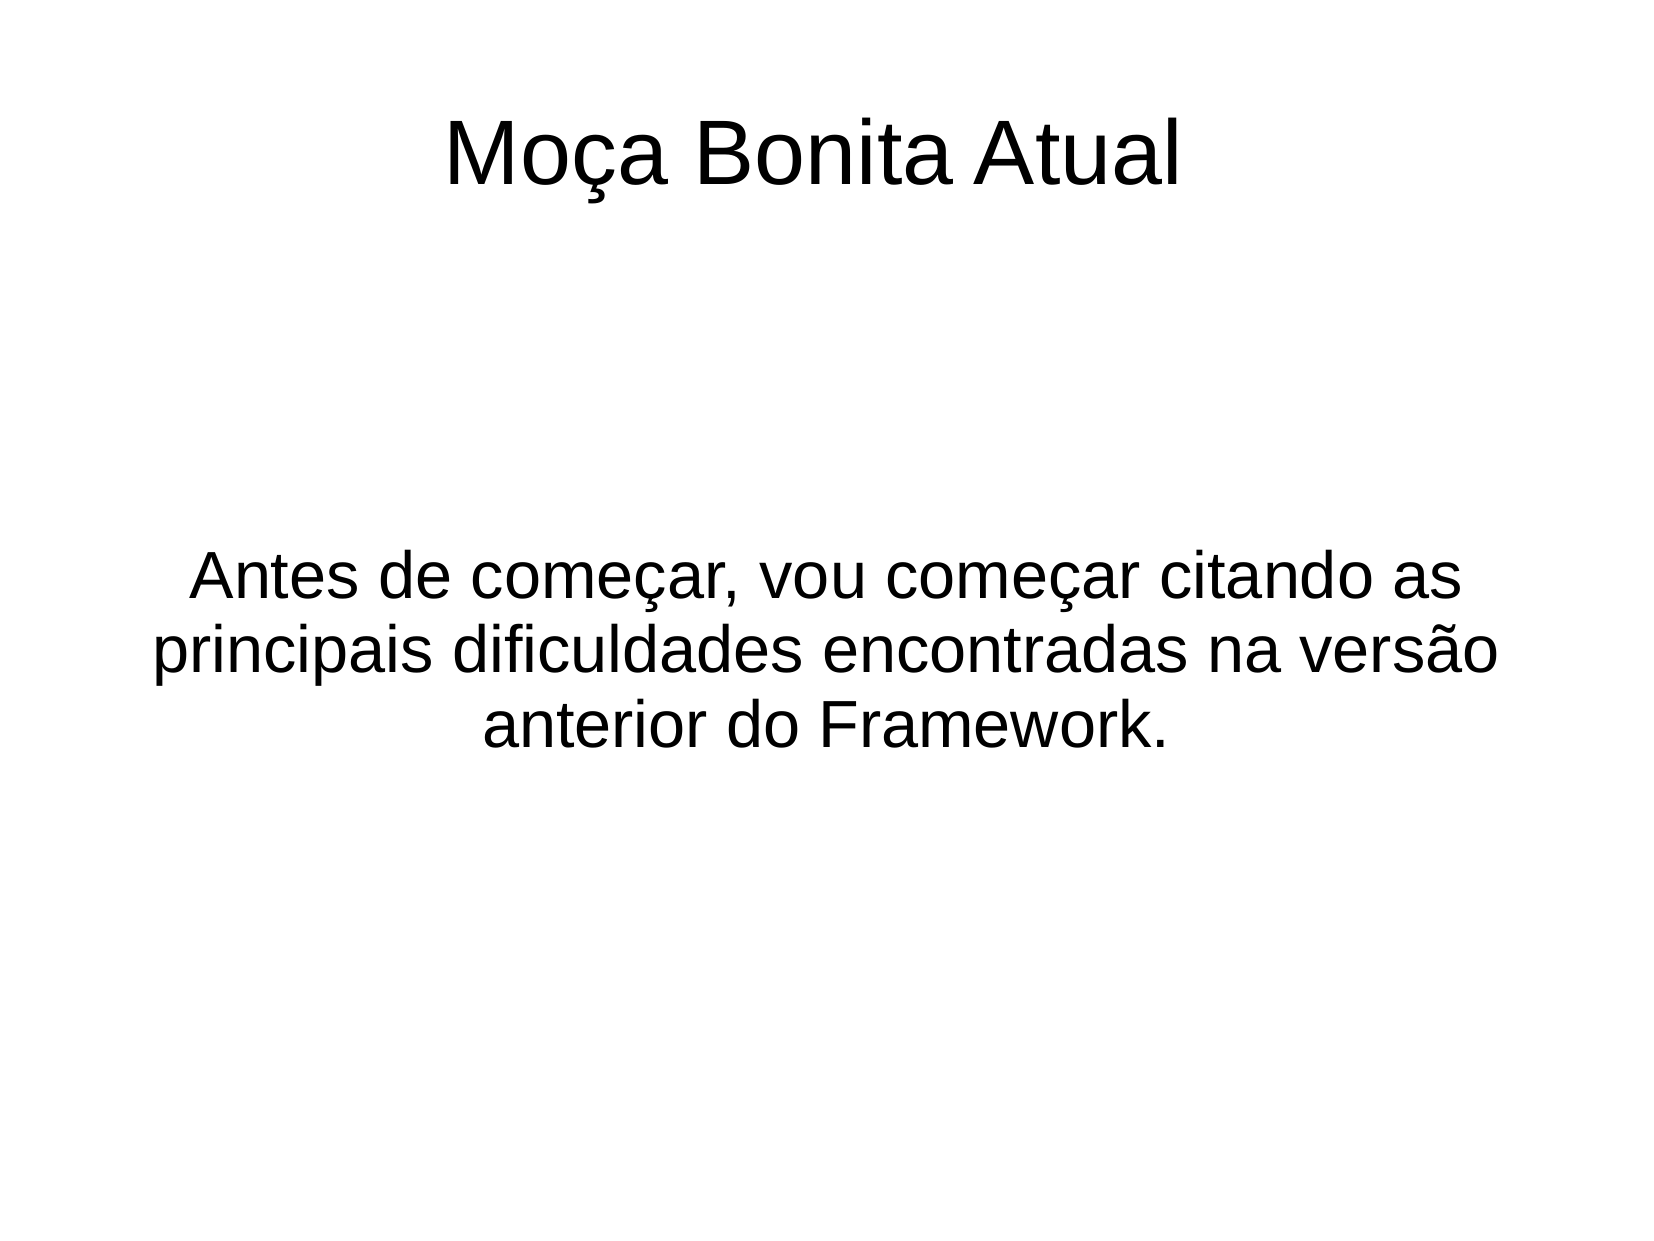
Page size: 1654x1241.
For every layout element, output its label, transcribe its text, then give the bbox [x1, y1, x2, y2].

subtitle Antes de começar, vou começar citando as principais dificuldades encontradas na versão anterior do Framework. [82, 290, 1571, 1010]
title Moça Bonita Atual [82, 49, 1571, 257]
